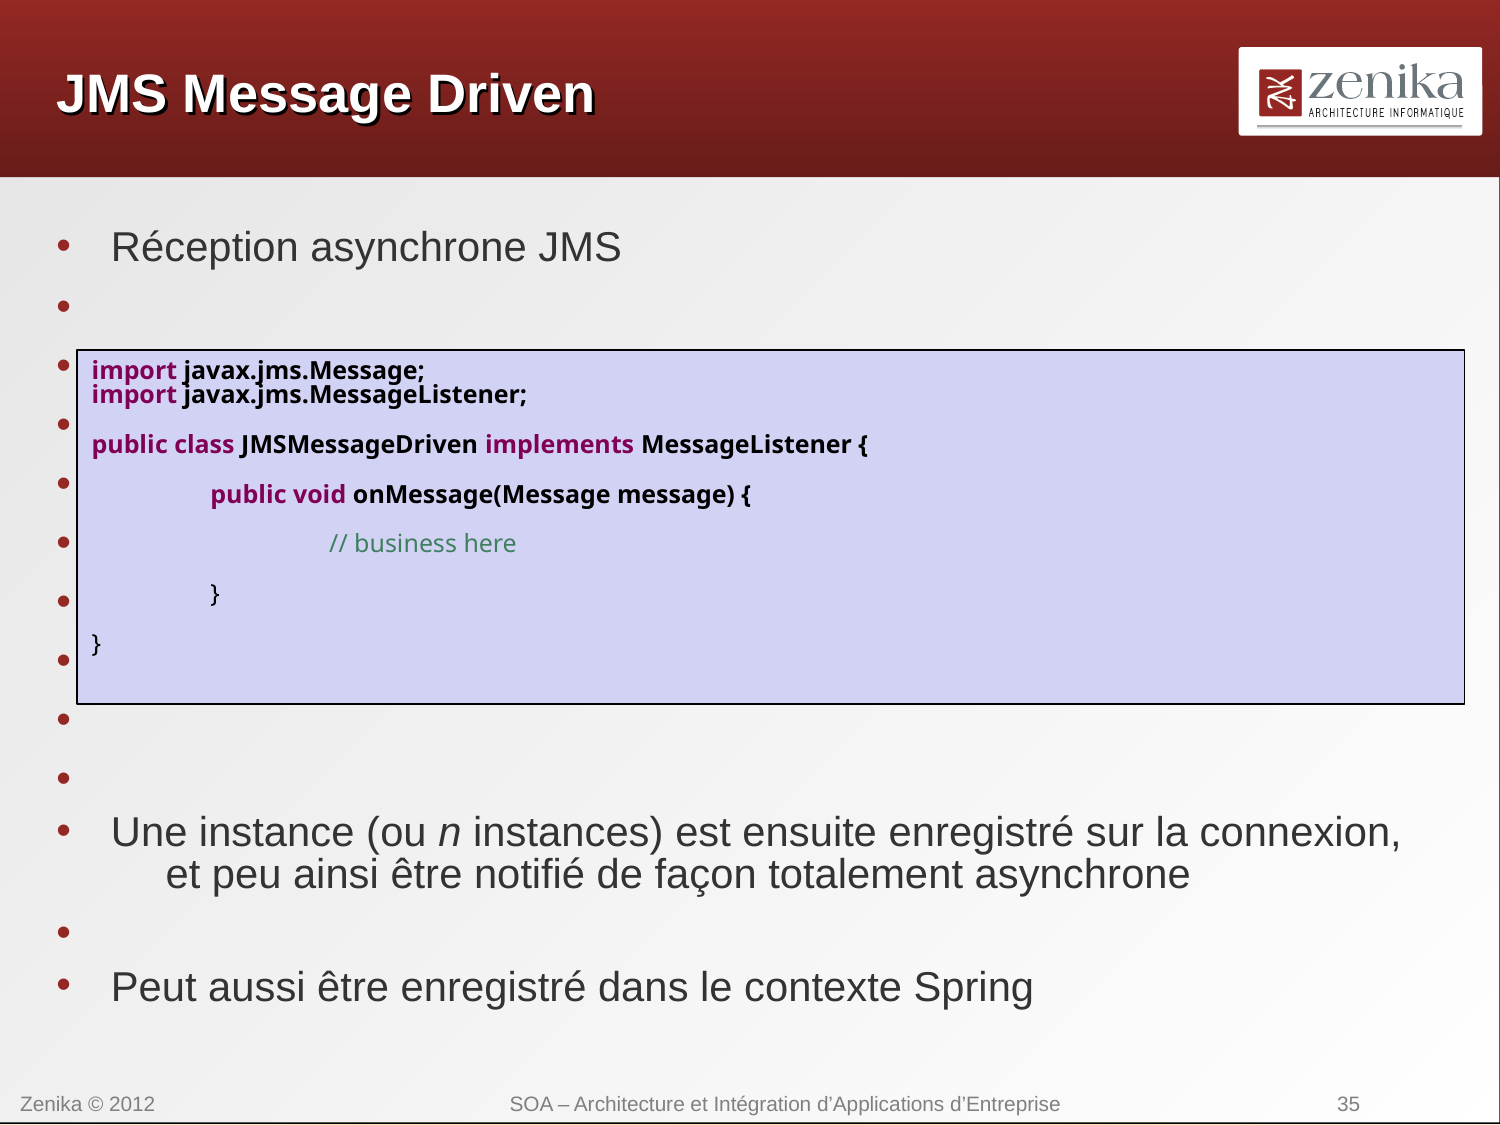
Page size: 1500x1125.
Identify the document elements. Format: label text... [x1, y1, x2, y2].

text_box import javax.jms.Message; import javax.jms.MessageListener; public class JMSMessageDriven implements MessageListener { public void onMessage(Message message) { // business here } } [76, 350, 1465, 705]
text_box JMS Message Driven [41, 16, 1223, 178]
text_box Réception asynchrone JMS Une instance (ou n instances) est ensuite enregistré sur la connexion, et peu ainsi être notifié de façon totalement asynchrone Peut aussi être enregistré dans le contexte Spring [41, 221, 1452, 1031]
